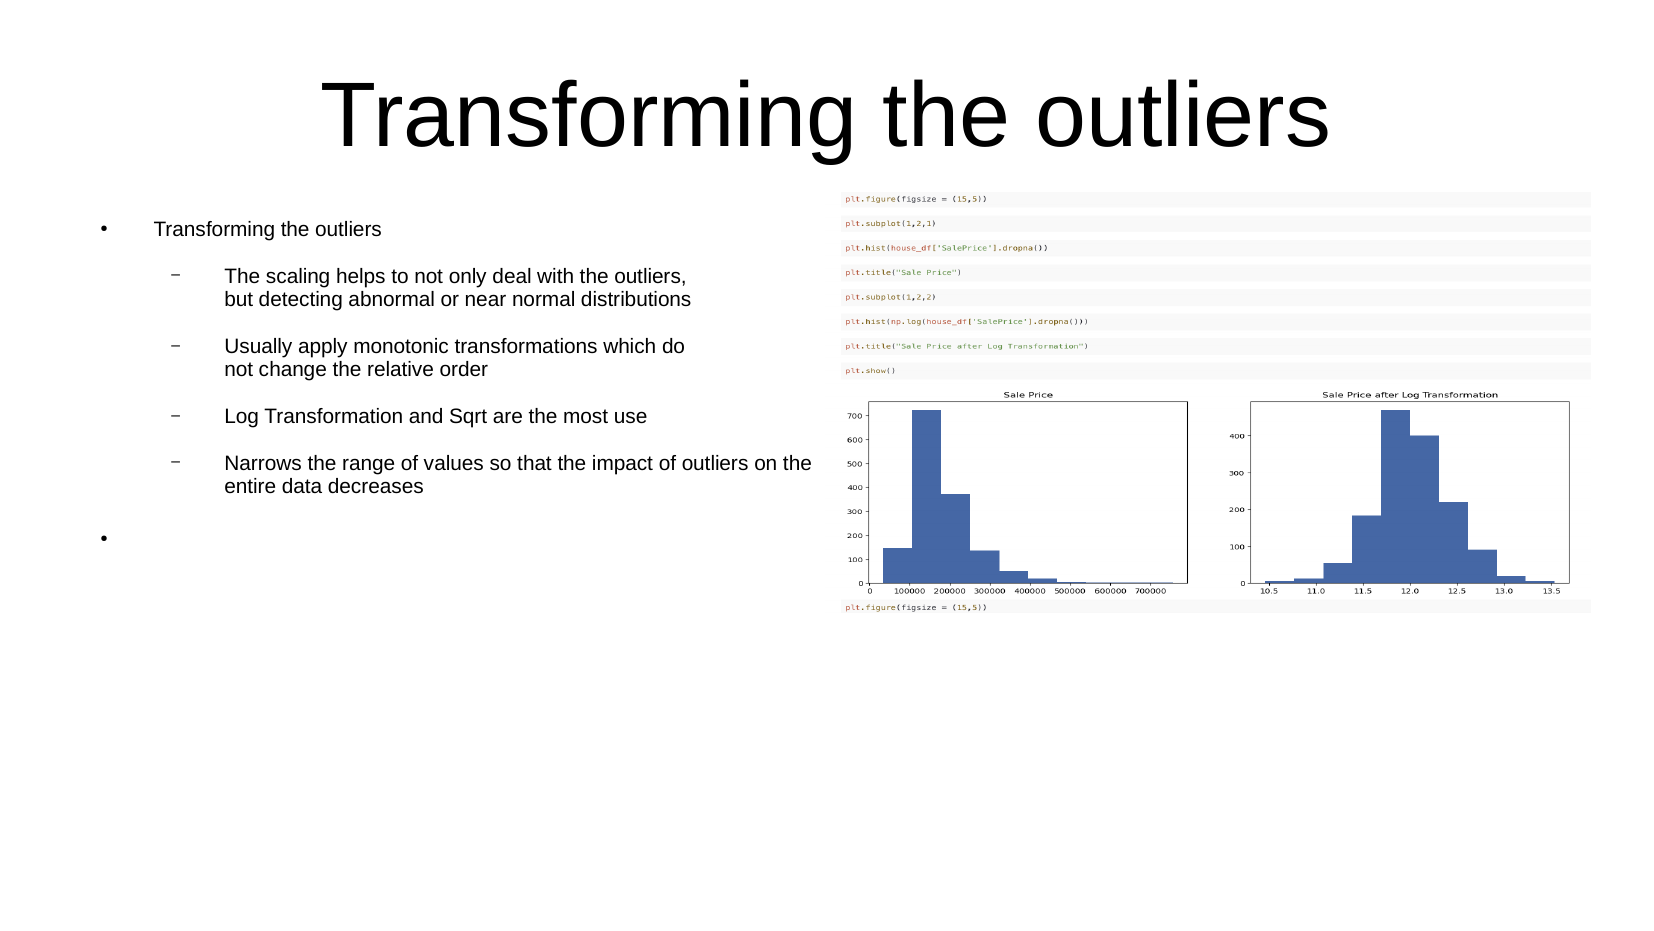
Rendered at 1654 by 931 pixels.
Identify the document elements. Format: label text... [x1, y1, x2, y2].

picture [825, 192, 1591, 613]
title Transforming the outliers [82, 37, 1571, 193]
list Transforming the outliers The scaling helps to not only deal with the outliers, but detecting abnormal or near normal distributions Usually apply monotonic transformations which do not change the relative order Log Transformation and Sqrt are the most use Narrows the range of values so that the impact of outliers on the entire data decreases [82, 217, 1571, 758]
